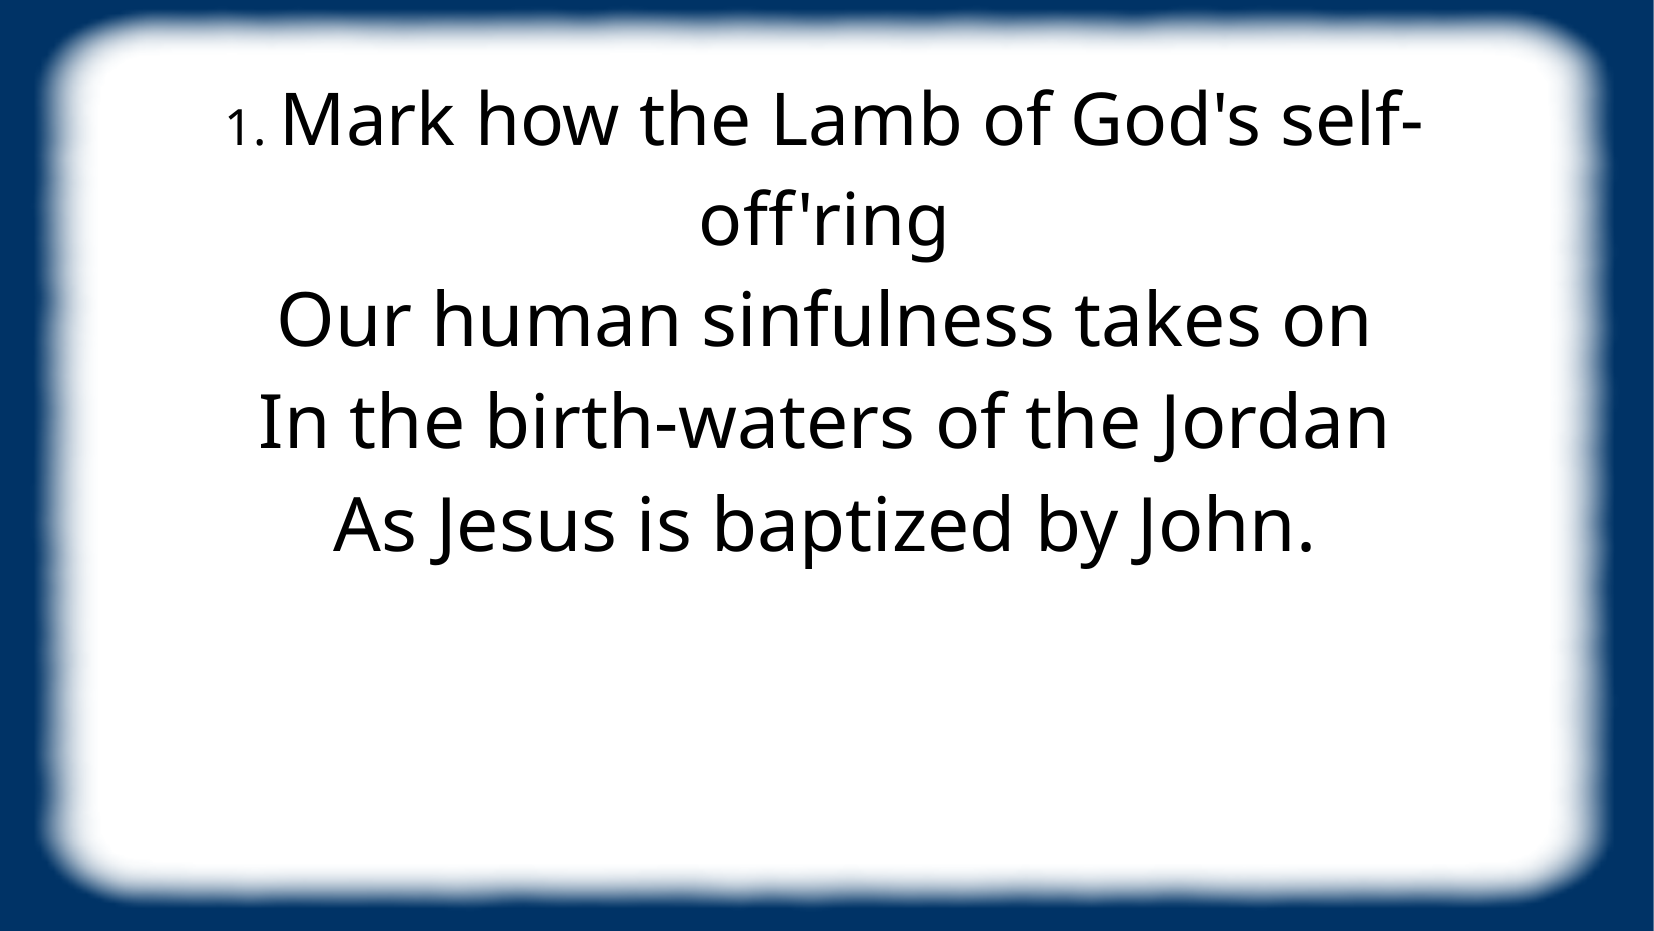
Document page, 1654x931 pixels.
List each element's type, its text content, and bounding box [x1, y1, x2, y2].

picture [0, 0, 1654, 931]
text_box 1. Mark how the Lamb of God's self-off'ring Our human sinfulness takes on In the birth-waters of the Jordan As Jesus is baptized by John. [105, 60, 1546, 472]
